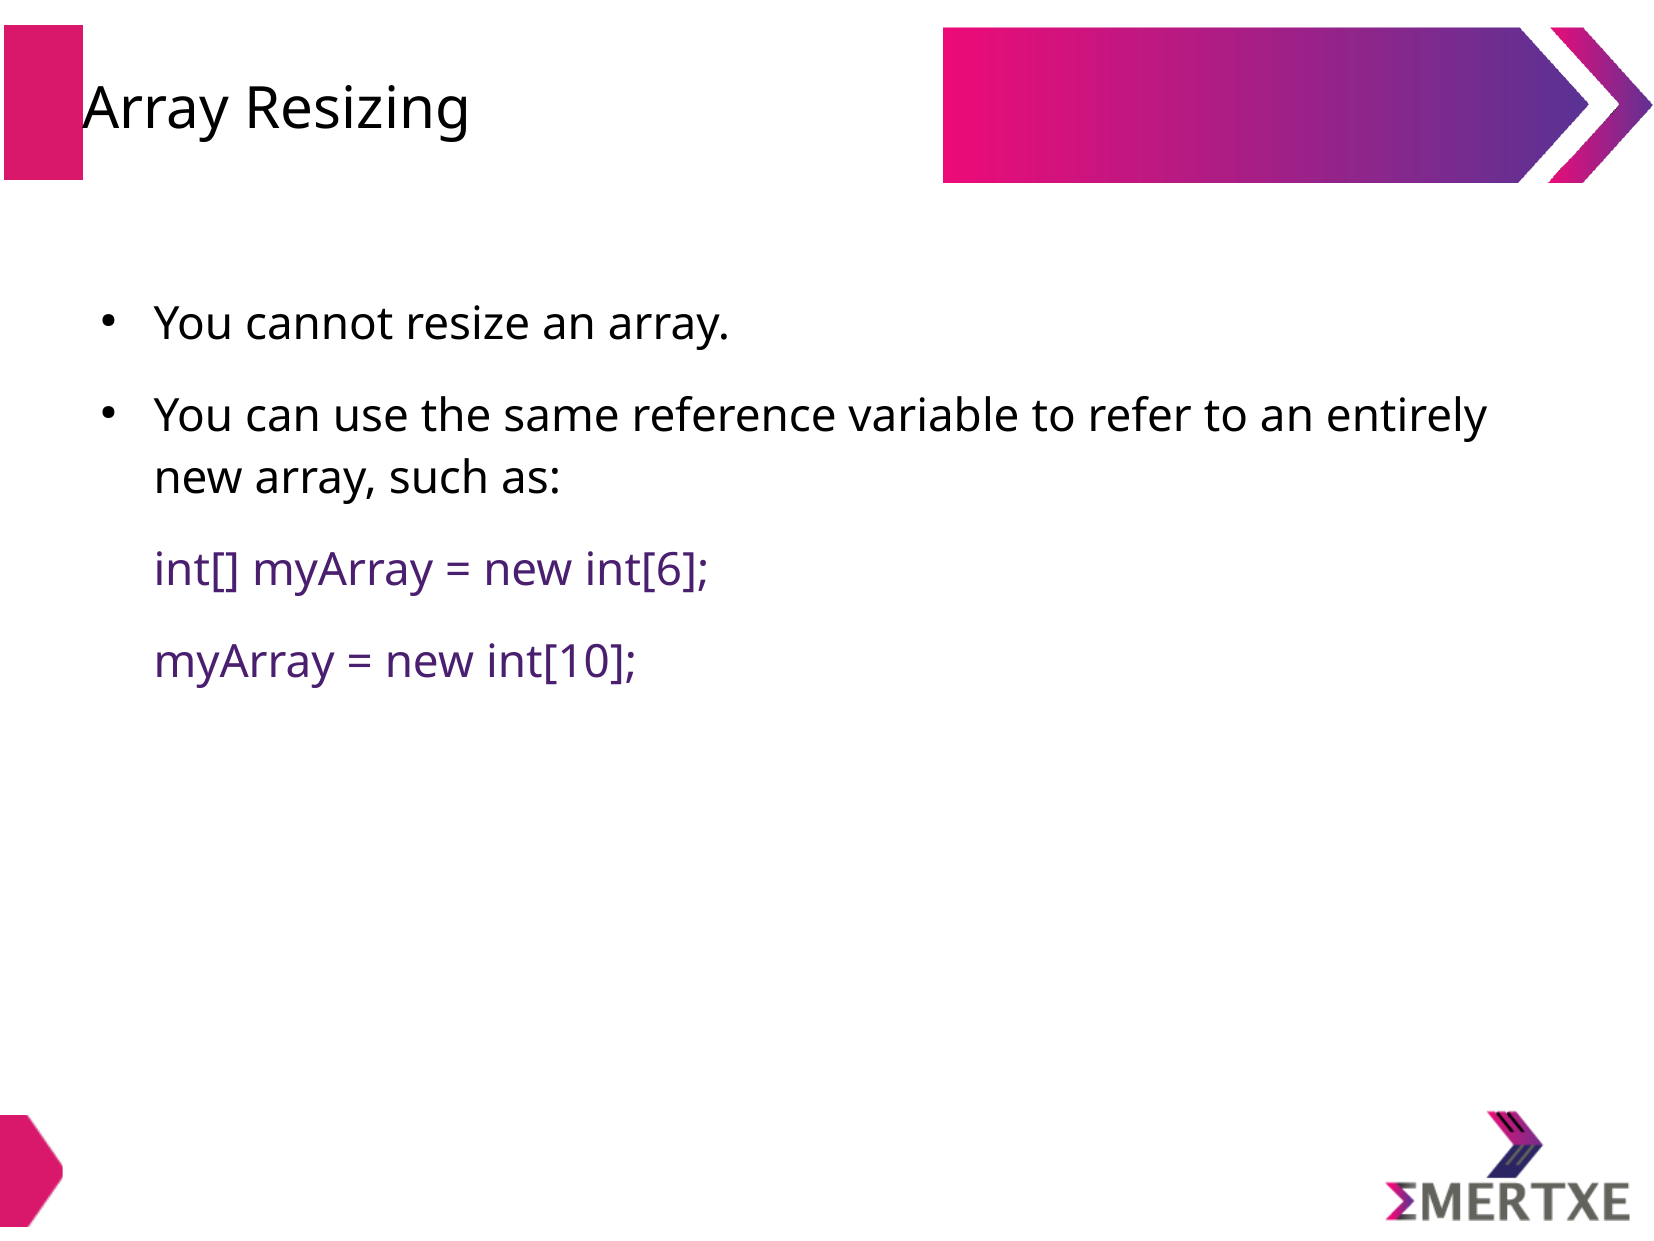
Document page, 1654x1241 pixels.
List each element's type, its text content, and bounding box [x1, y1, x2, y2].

title Array Resizing [82, 2, 1571, 210]
picture [1571, 27, 1653, 183]
list You cannot resize an array. You can use the same reference variable to refer to an entirely new array, such as: int[] myArray = new int[6]; myArray = new int[10]; [82, 290, 1571, 1010]
picture [1385, 1107, 1631, 1221]
